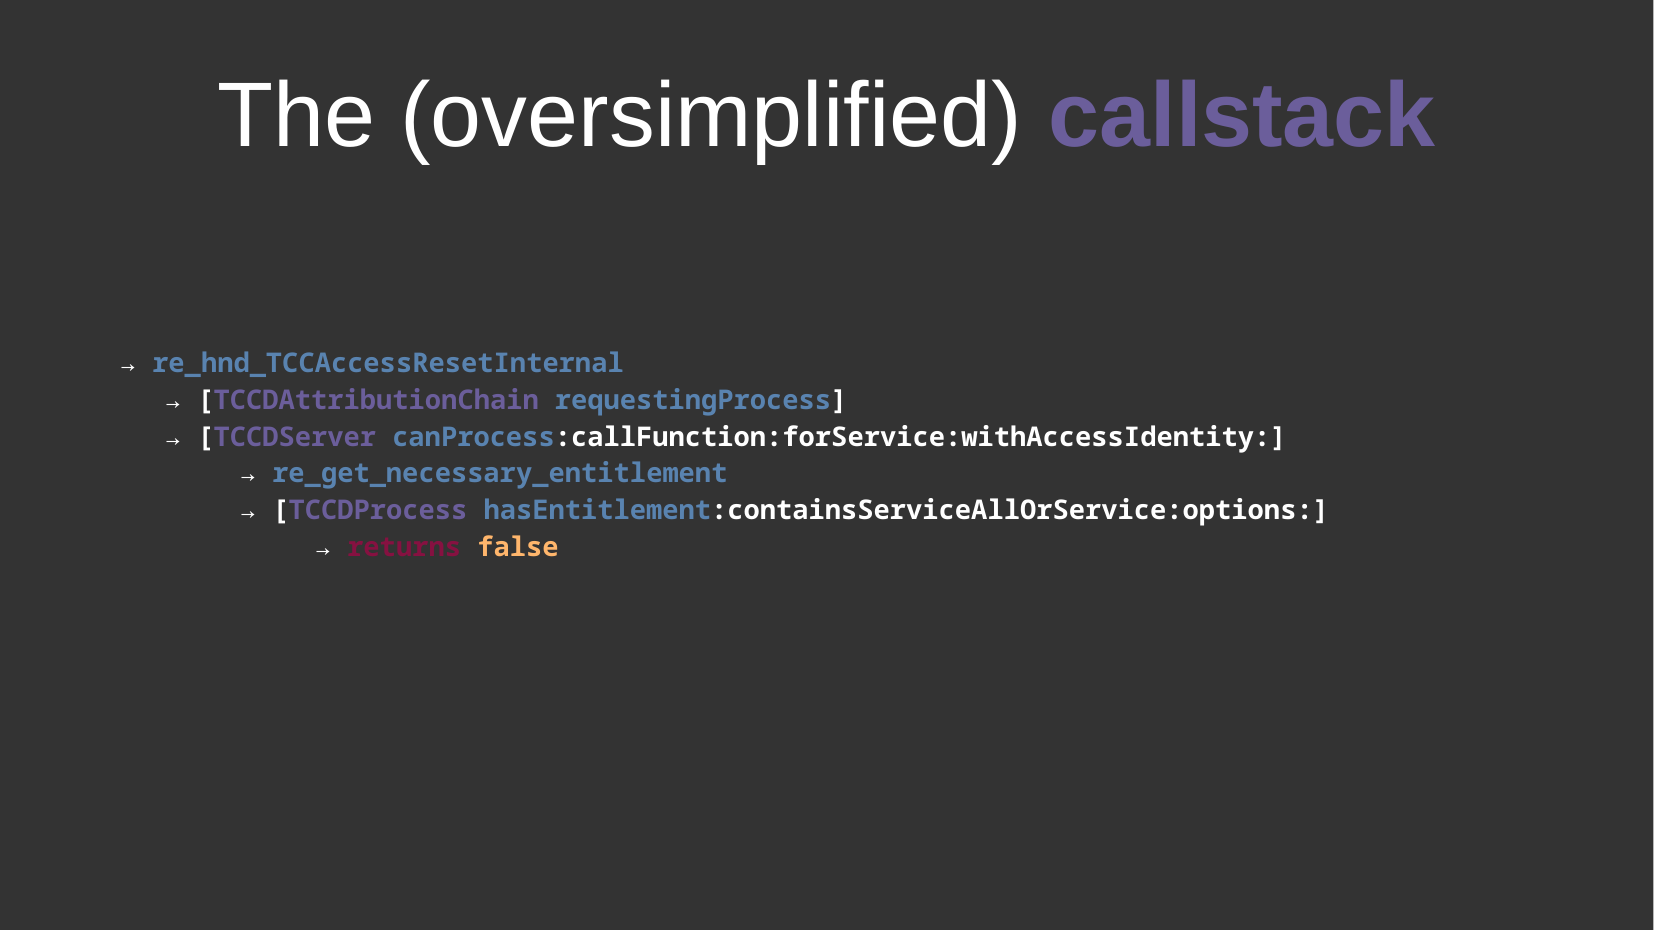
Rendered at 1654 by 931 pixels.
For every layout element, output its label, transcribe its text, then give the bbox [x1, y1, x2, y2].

text_box → re_hnd_TCCAccessResetInternal → [TCCDAttributionChain requestingProcess] → [TCCDServer canProcess:callFunction:forService:withAccessIdentity:] → re_get_necessary_entitlement → [TCCDProcess hasEntitlement:containsServiceAllOrService:options:] → returns false [75, 326, 1613, 582]
title The (oversimplified) callstack [82, 37, 1571, 193]
